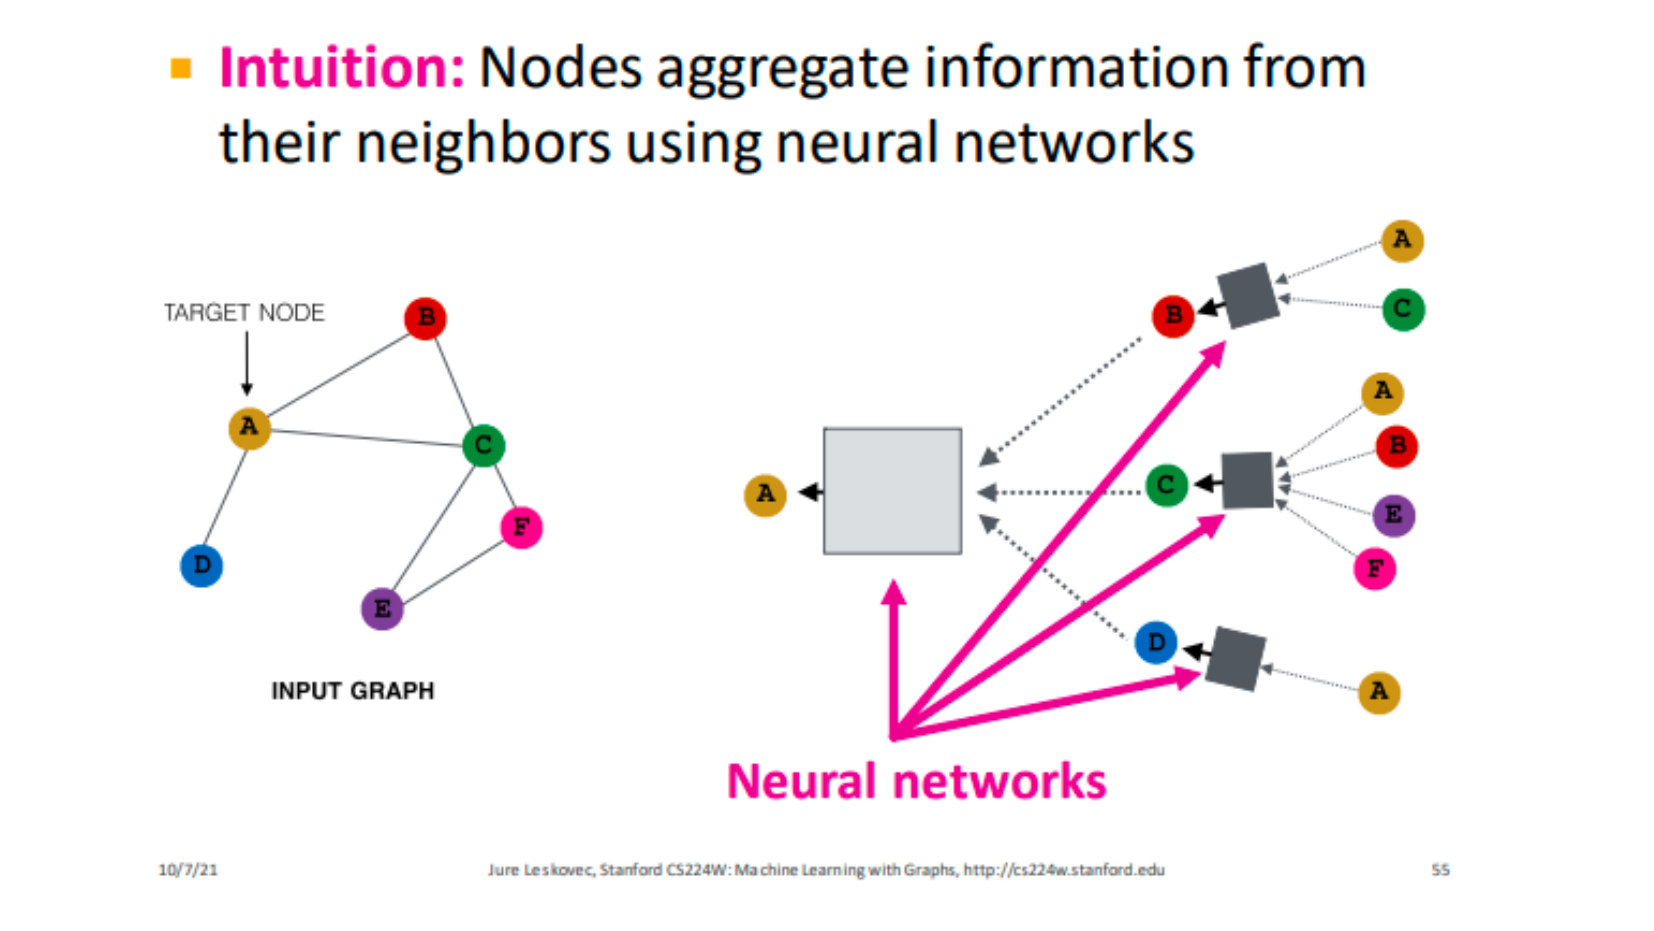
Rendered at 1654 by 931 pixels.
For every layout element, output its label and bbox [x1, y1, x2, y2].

picture [150, 25, 1463, 891]
